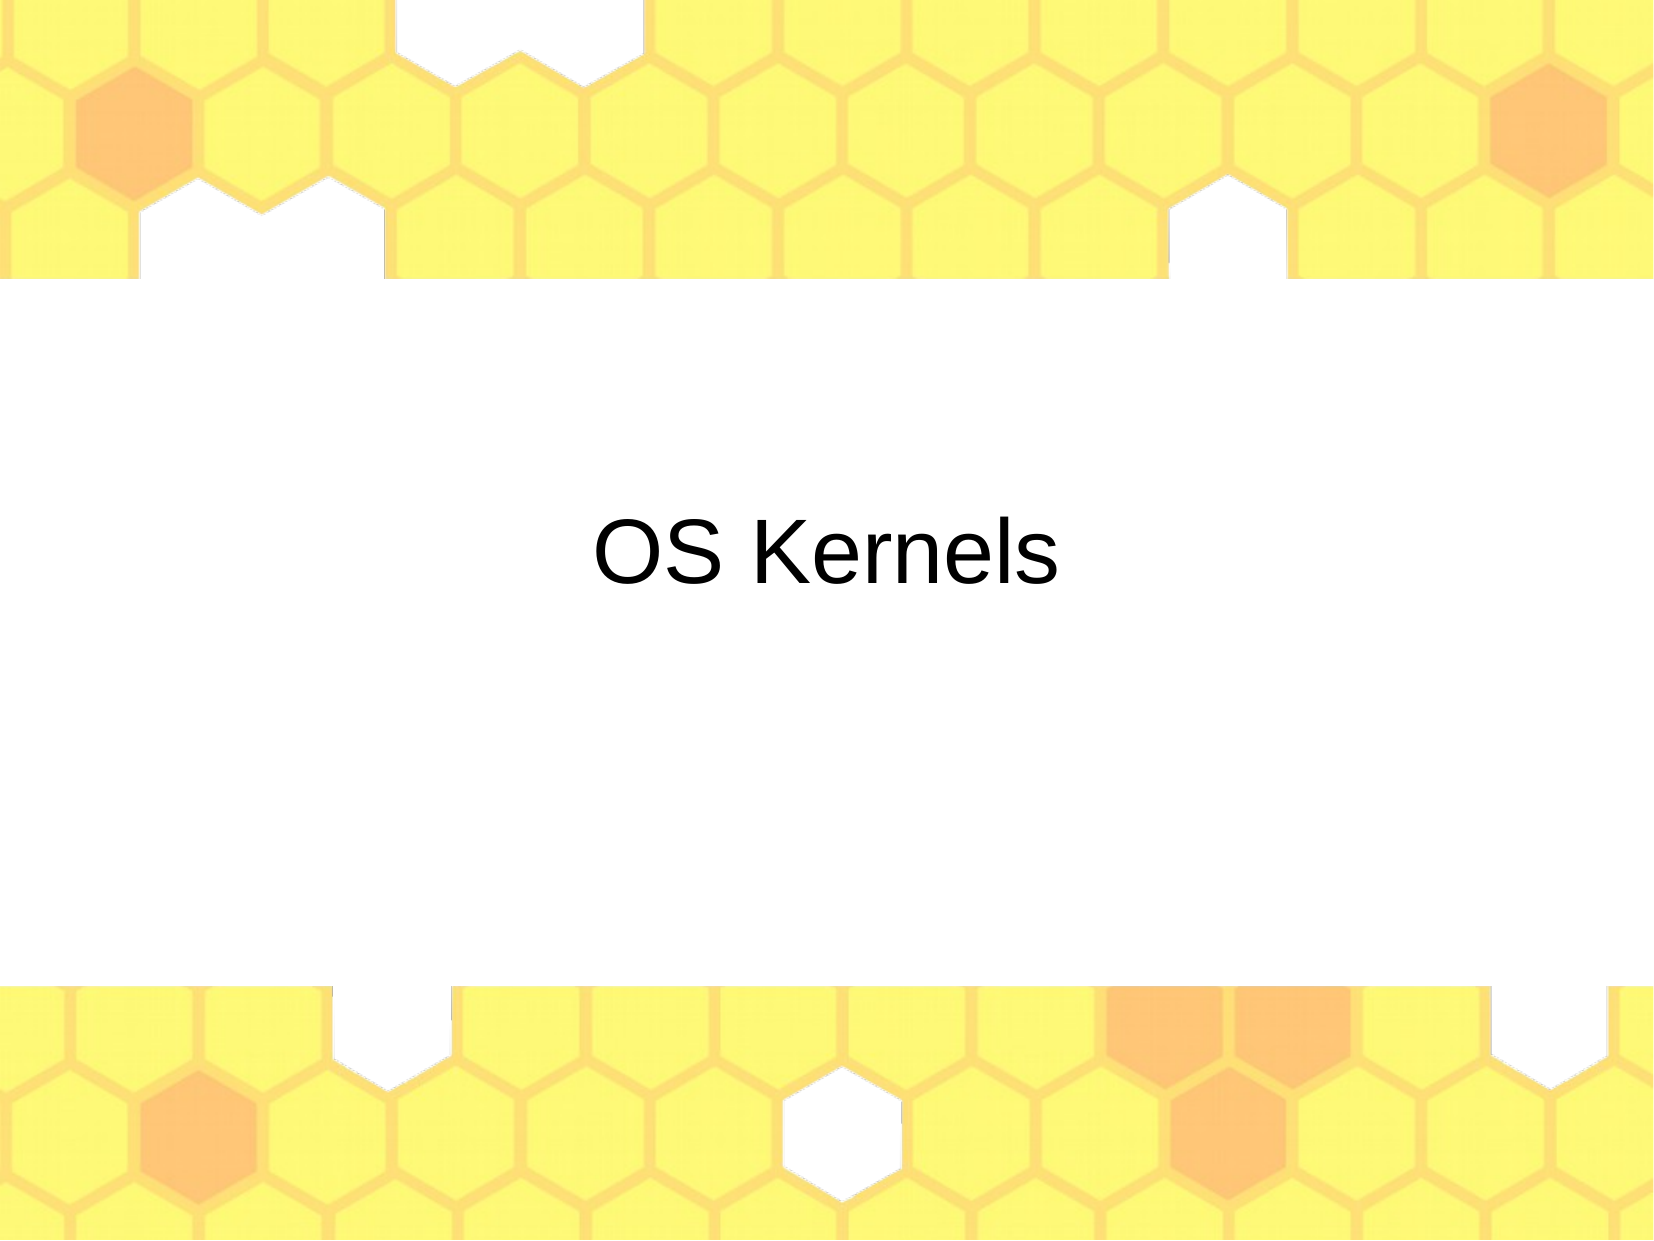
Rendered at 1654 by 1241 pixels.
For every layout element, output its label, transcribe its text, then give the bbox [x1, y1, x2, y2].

picture [0, 986, 1654, 1240]
title OS Kernels [82, 418, 1571, 686]
picture [0, 0, 1654, 279]
